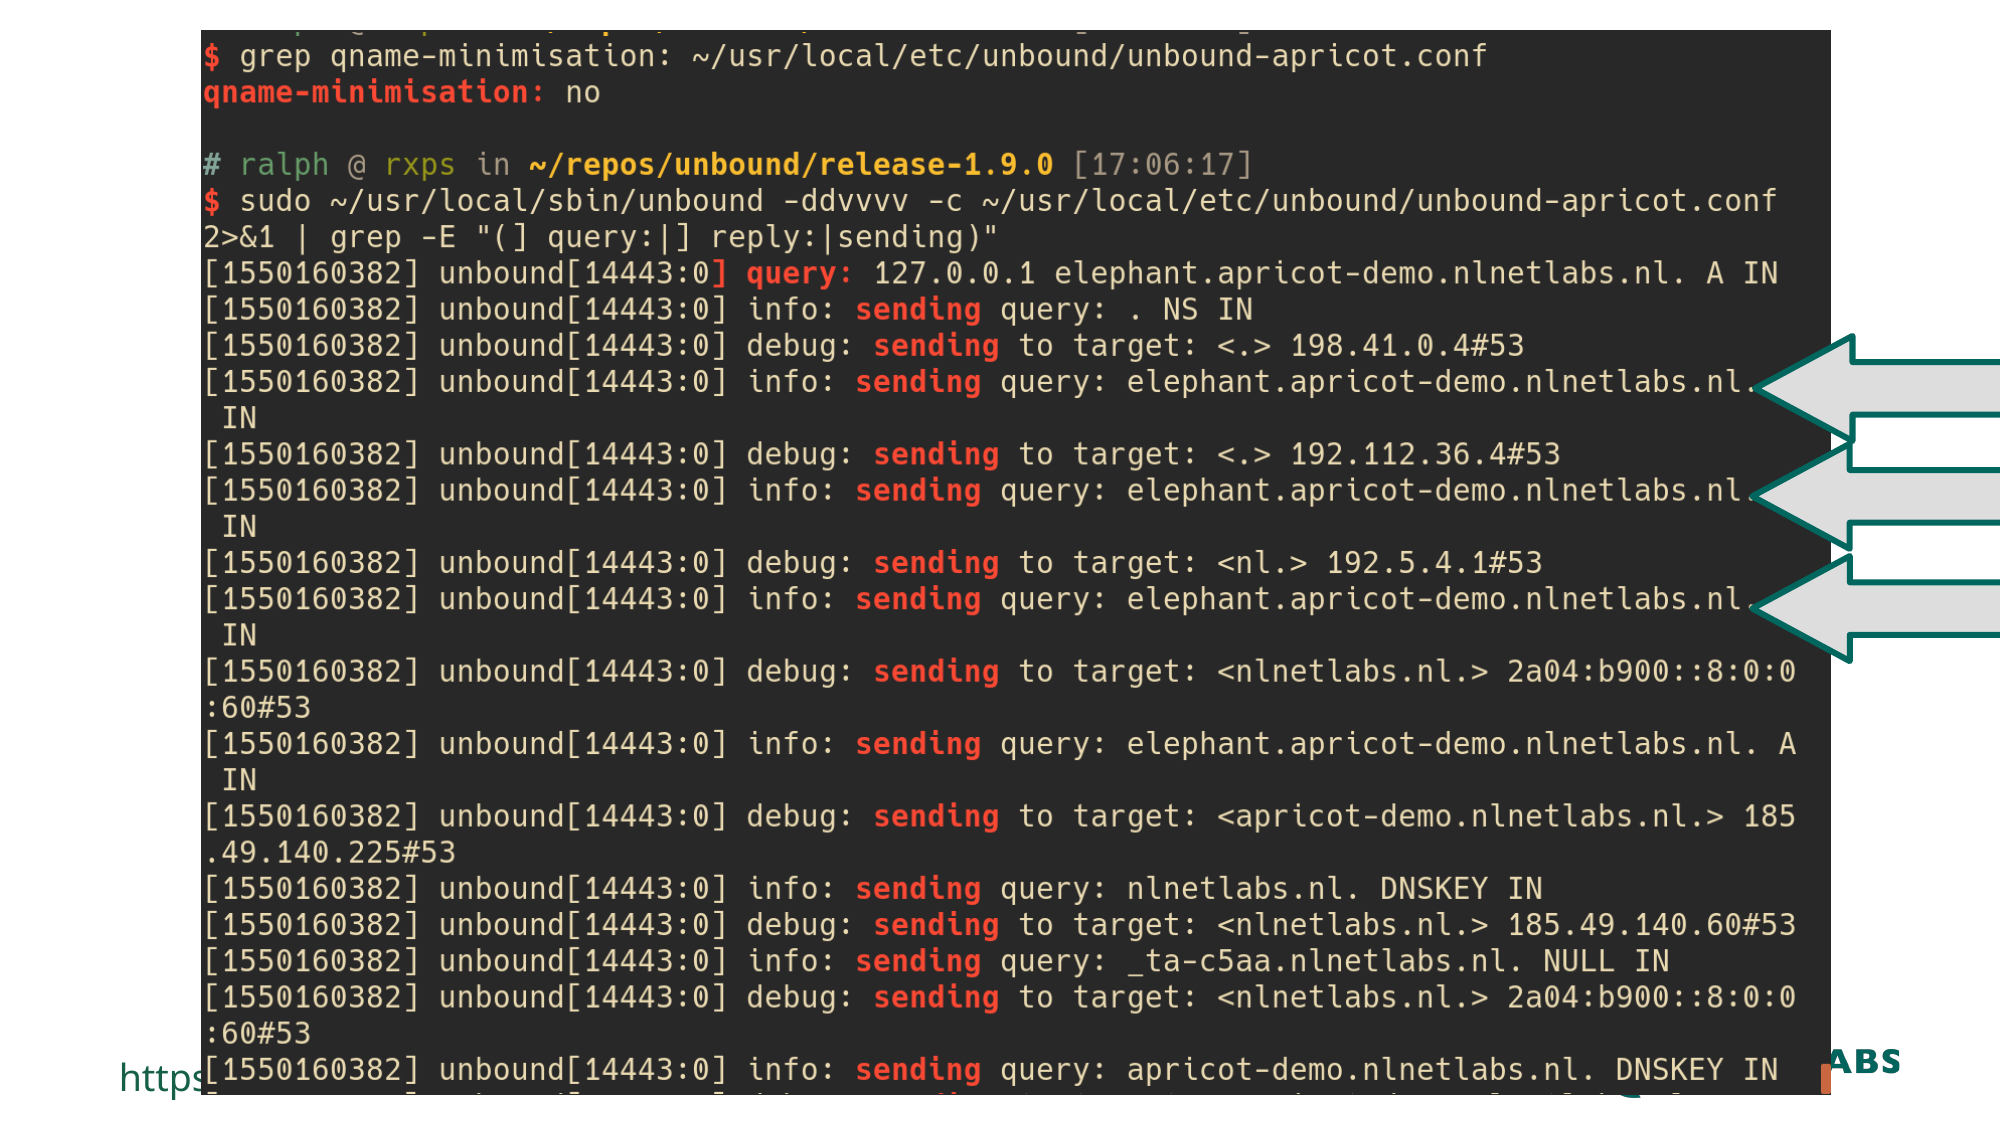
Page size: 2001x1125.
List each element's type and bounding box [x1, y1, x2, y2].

picture [201, 30, 1900, 1098]
text_box [1752, 556, 2000, 662]
text_box [1752, 443, 2000, 549]
text_box [1755, 335, 2000, 441]
